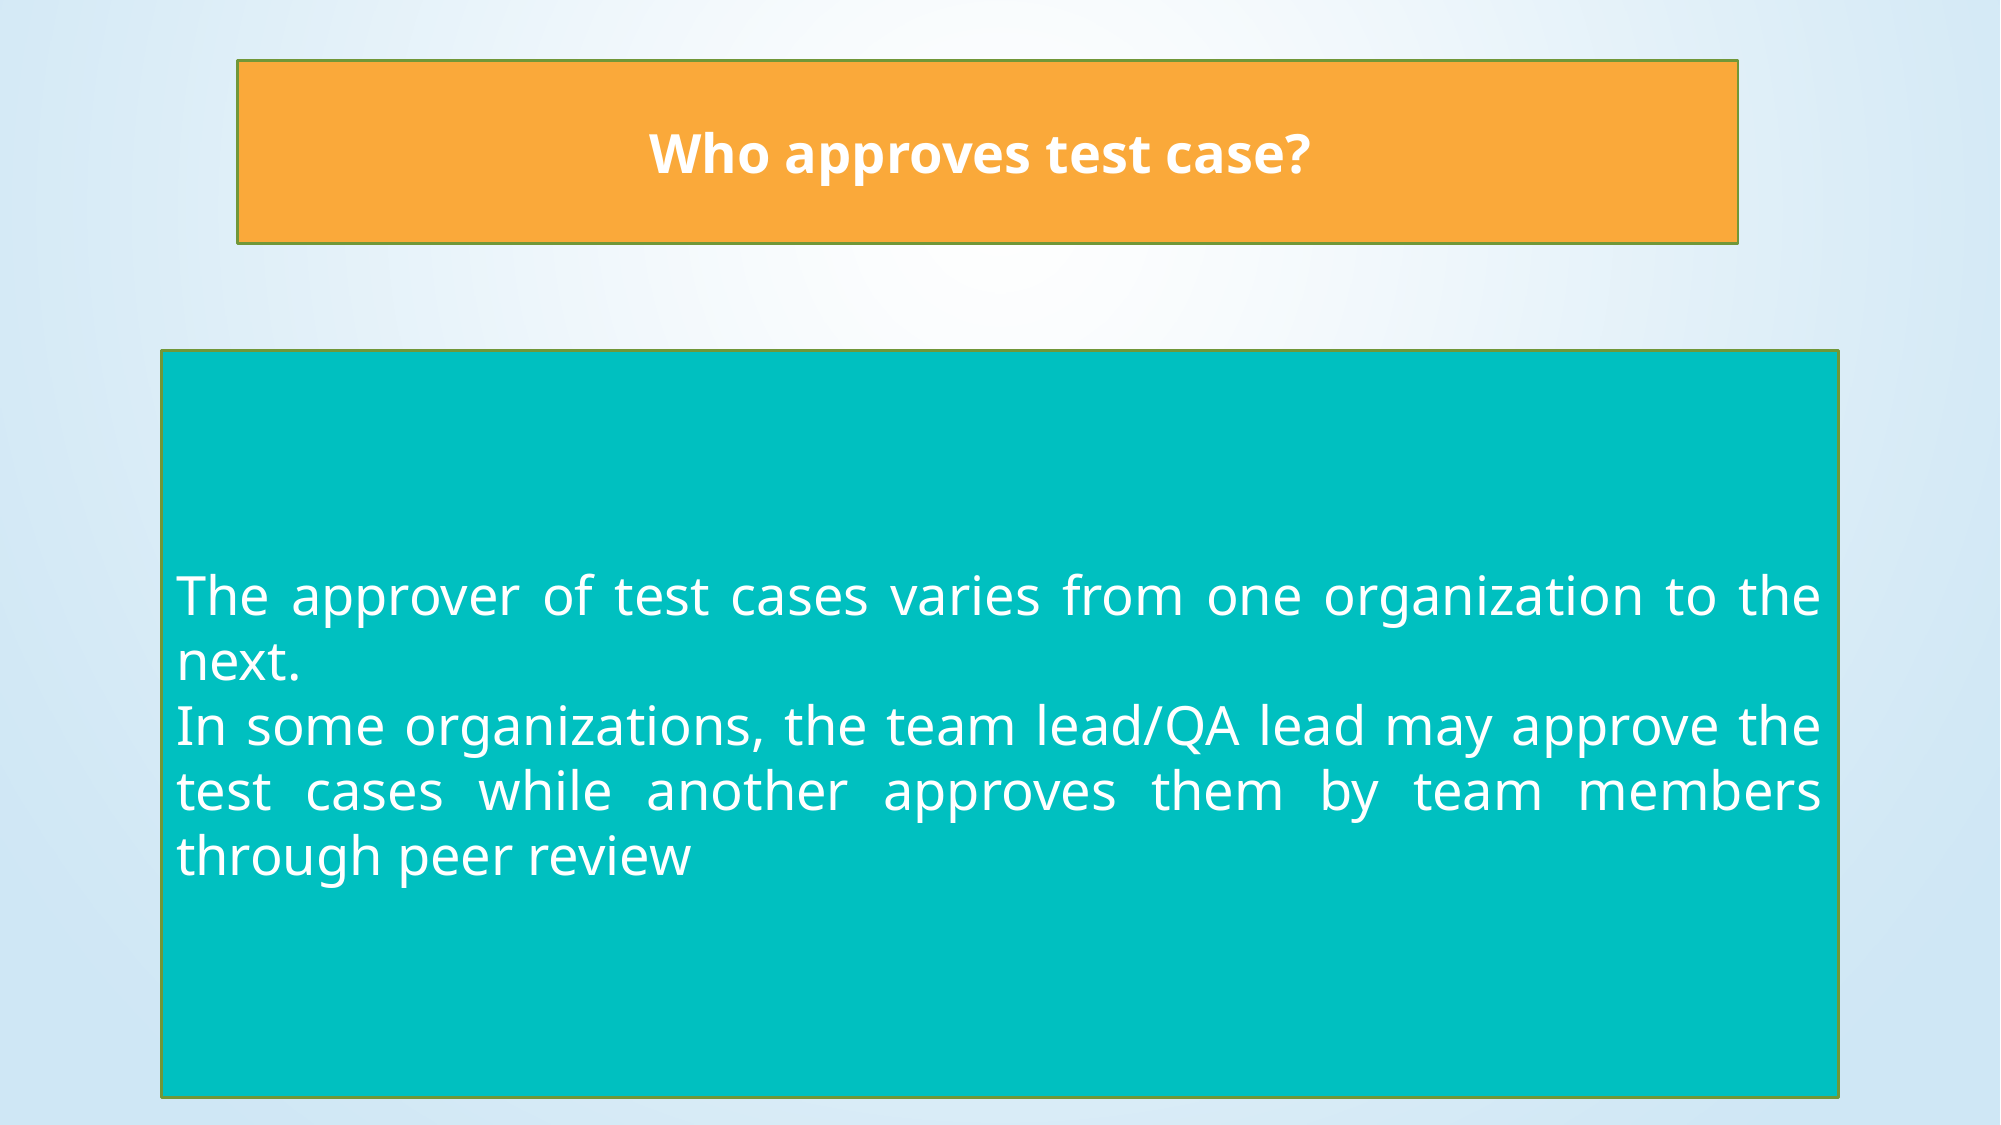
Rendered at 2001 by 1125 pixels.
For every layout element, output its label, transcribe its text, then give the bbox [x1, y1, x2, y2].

text_box The approver of test cases varies from one organization to the next. In some organizations, the team lead/QA lead may approve the test cases while another approves them by team members through peer review [161, 350, 1839, 1098]
picture [0, 0, 2000, 1125]
text_box Who approves test case? [237, 60, 1739, 244]
